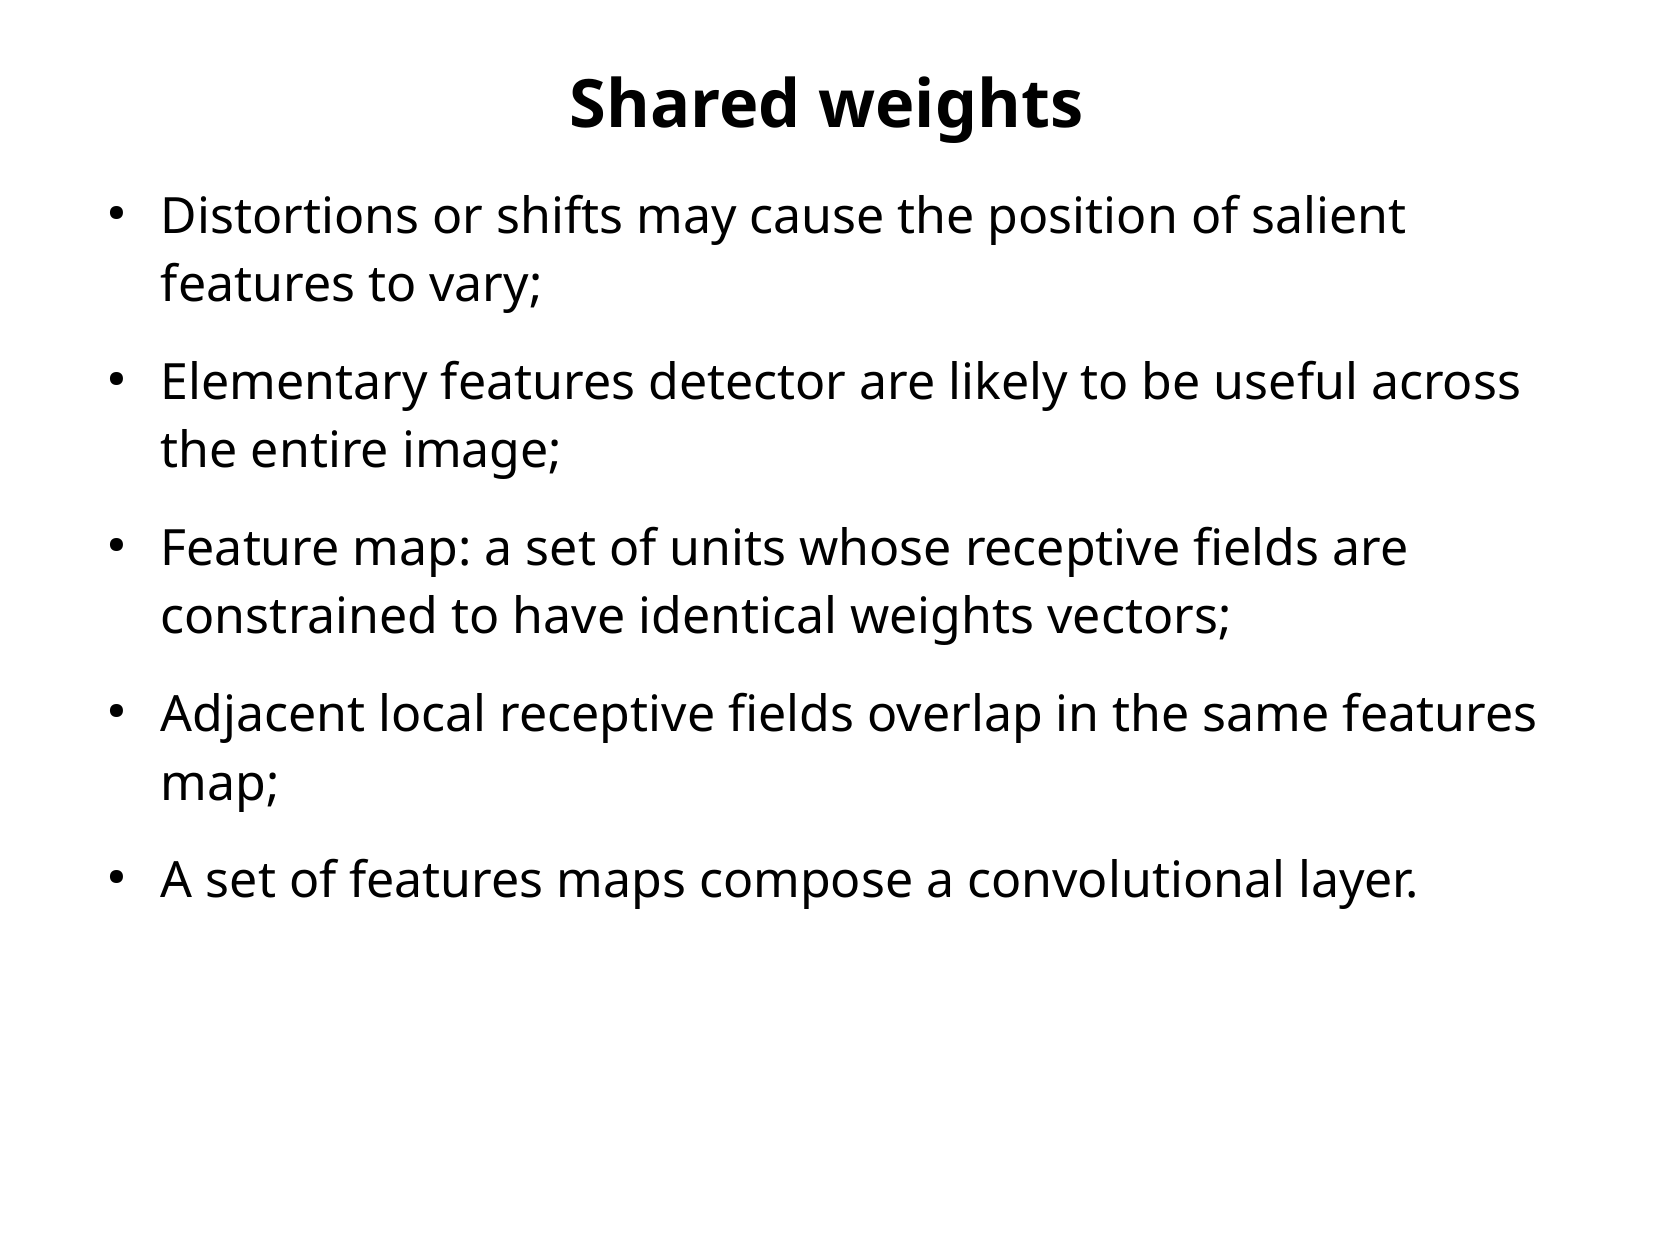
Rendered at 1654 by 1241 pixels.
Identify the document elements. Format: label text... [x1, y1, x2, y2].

list Distortions or shifts may cause the position of salient features to vary; Elementary features detector are likely to be useful across the entire image; Feature map: a set of units whose receptive fields are constrained to have identical weights vectors; Adjacent local receptive fields overlap in the same features map; A set of features maps compose a convolutional layer. [90, 180, 1579, 1126]
title Shared weights [82, 43, 1571, 160]
